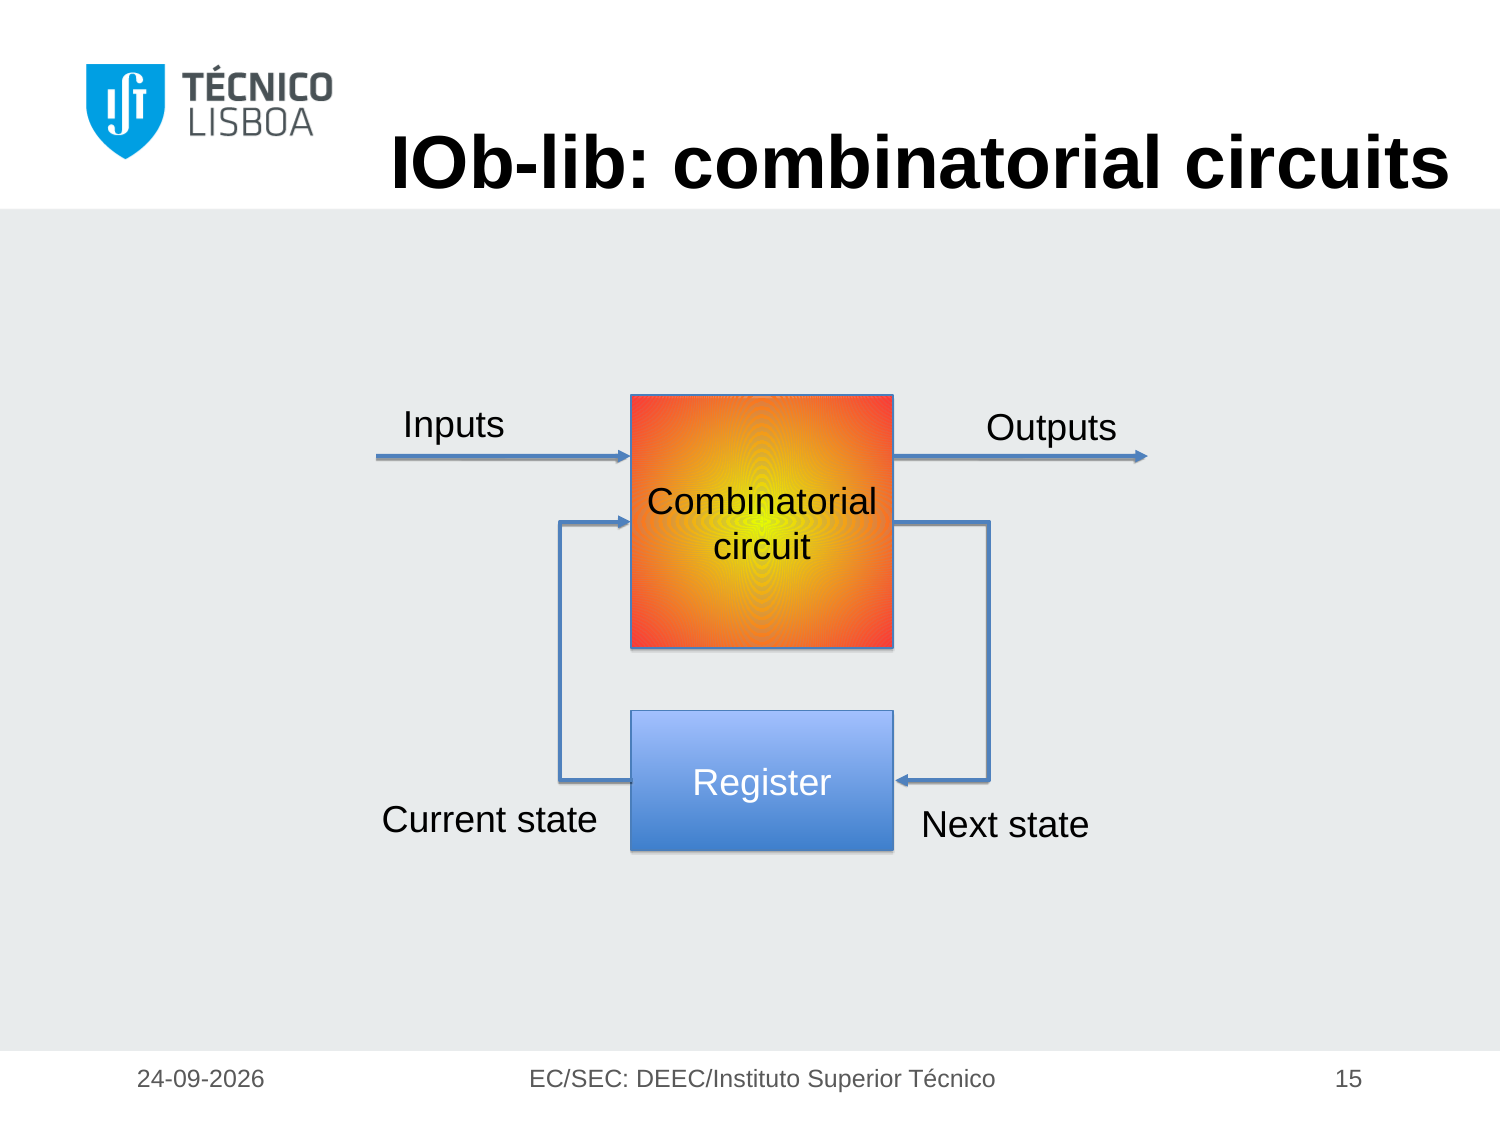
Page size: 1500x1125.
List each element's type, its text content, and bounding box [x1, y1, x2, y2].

picture [0, 0, 1500, 1125]
text_box Next state [906, 792, 1105, 853]
text_box Inputs [388, 392, 520, 453]
text_box Combinatorial circuit [630, 395, 894, 649]
text_box Register [630, 710, 894, 850]
footer EC/SEC: DEEC/Instituto Superior Técnico [512, 1052, 1021, 1103]
text_box Outputs [971, 395, 1133, 456]
text_box Current state [366, 787, 614, 848]
slide_number <number> [1077, 1052, 1378, 1103]
slide_number 04-01-2023 [121, 1052, 425, 1103]
title IOb-lib: combinatorial circuits [339, 86, 1500, 230]
